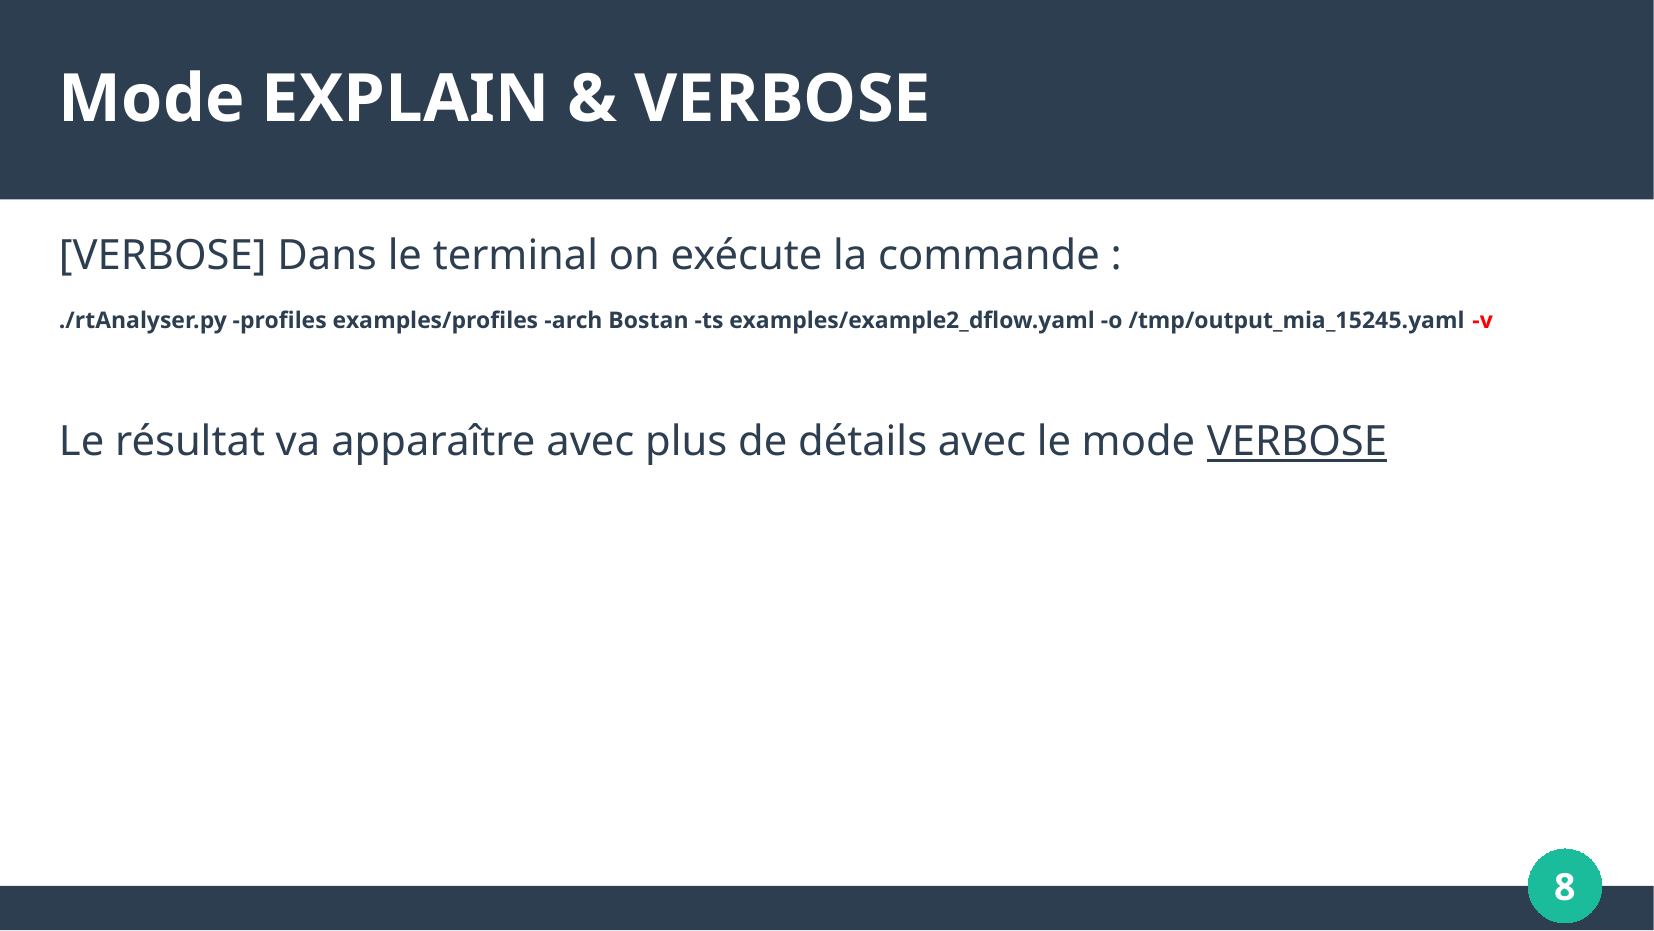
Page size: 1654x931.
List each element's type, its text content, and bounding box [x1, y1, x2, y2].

title Mode EXPLAIN & VERBOSE [59, 37, 1595, 156]
list [VERBOSE] Dans le terminal on exécute la commande : ./rtAnalyser.py -profiles examples/profiles -arch Bostan -ts examples/example2_dflow.yaml -o /tmp/output_mia_15245.yaml -v Le résultat va apparaître avec plus de détails avec le mode VERBOSE [59, 225, 1595, 858]
